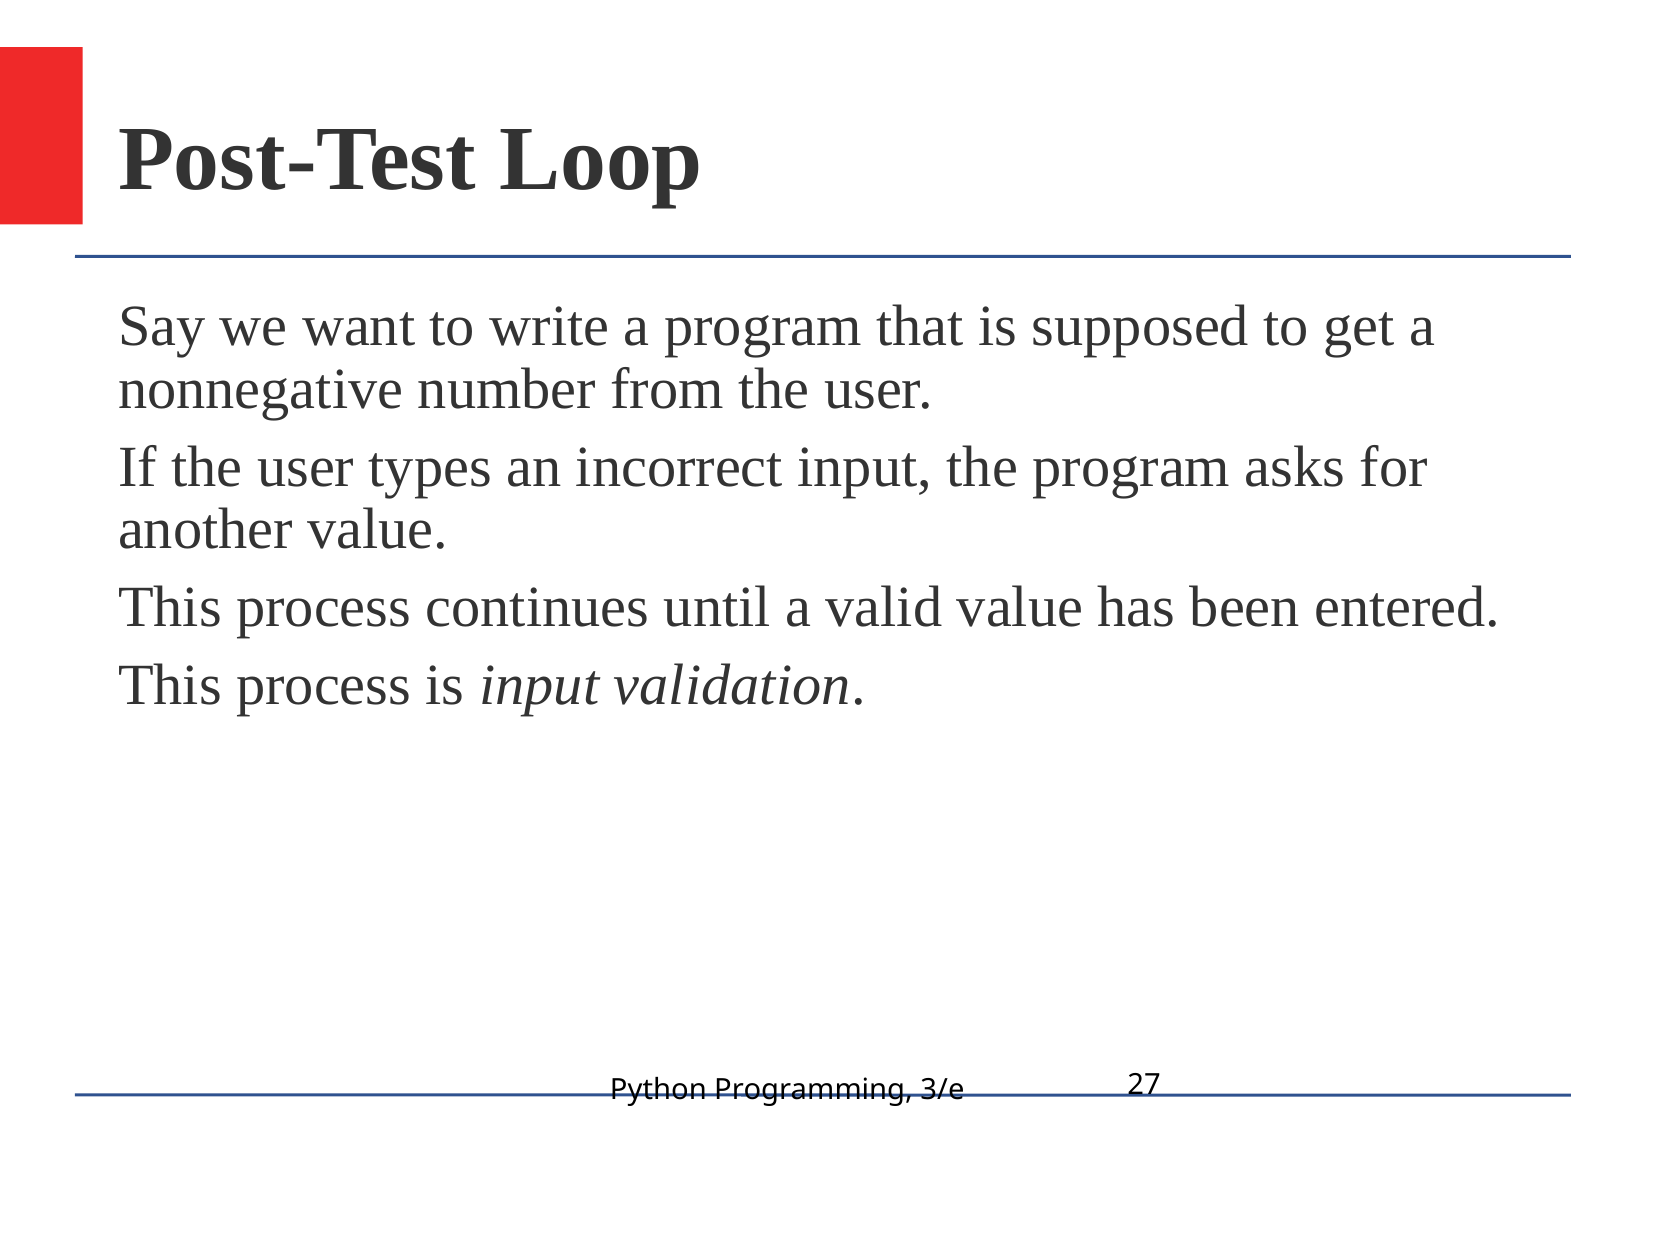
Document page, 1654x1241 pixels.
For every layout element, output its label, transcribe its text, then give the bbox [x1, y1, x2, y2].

text_box Python Programming, 3/e [549, 1080, 1025, 1113]
title Post-Test Loop [118, 49, 1571, 257]
text_box ‹#› [1112, 1080, 1426, 1113]
list Say we want to write a program that is supposed to get a nonnegative number from the user. If the user types an incorrect input, the program asks for another value. This process continues until a valid value has been entered. This process is input validation. [118, 295, 1536, 1080]
